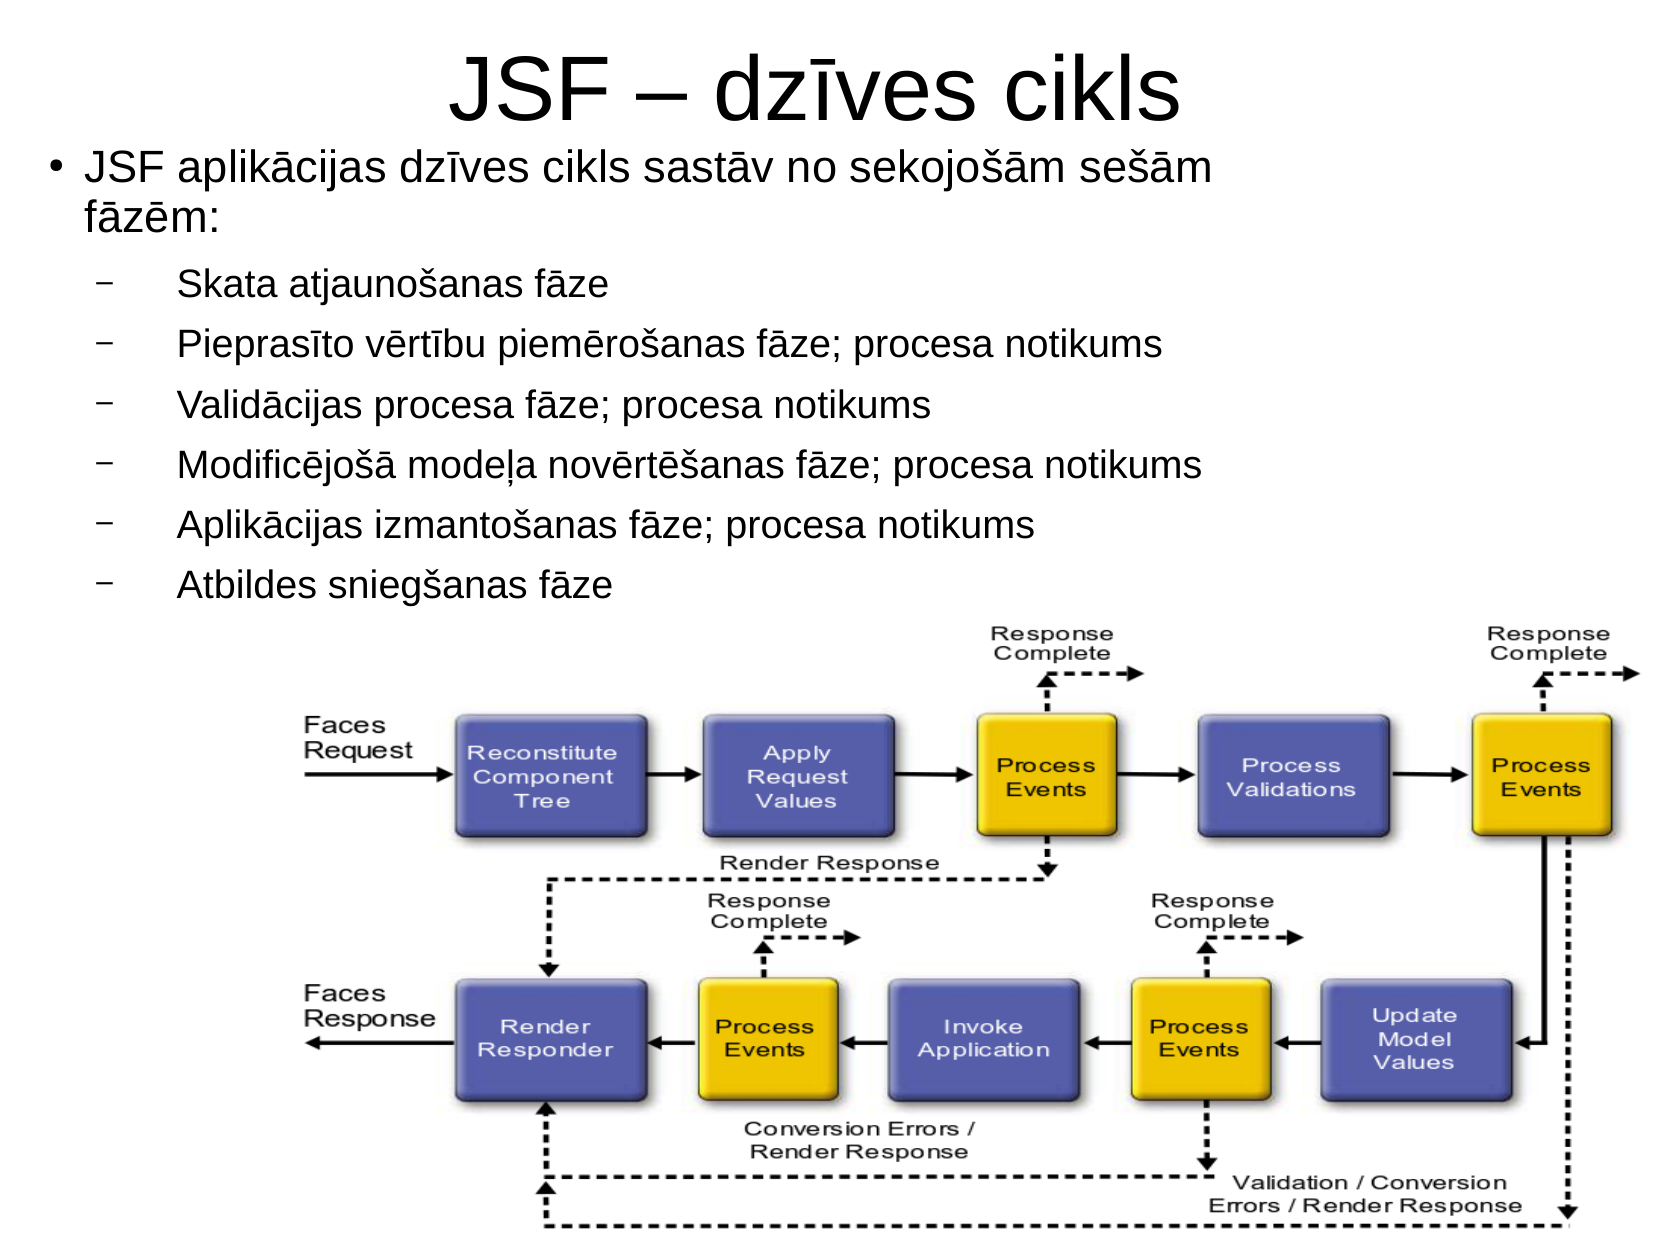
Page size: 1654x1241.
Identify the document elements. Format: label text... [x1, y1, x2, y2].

picture [270, 614, 1652, 1241]
list JSF aplikācijas dzīves cikls sastāv no sekojošām sešām fāzēm: Skata atjaunošanas fāze Pieprasīto vērtību piemērošanas fāze; procesa notikums Validācijas procesa fāze; procesa notikums Modificējošā modeļa novērtēšanas fāze; procesa notikums Aplikācijas izmantošanas fāze; procesa notikums Atbildes sniegšanas fāze [36, 141, 1336, 616]
title JSF – dzīves cikls [71, 0, 1561, 193]
